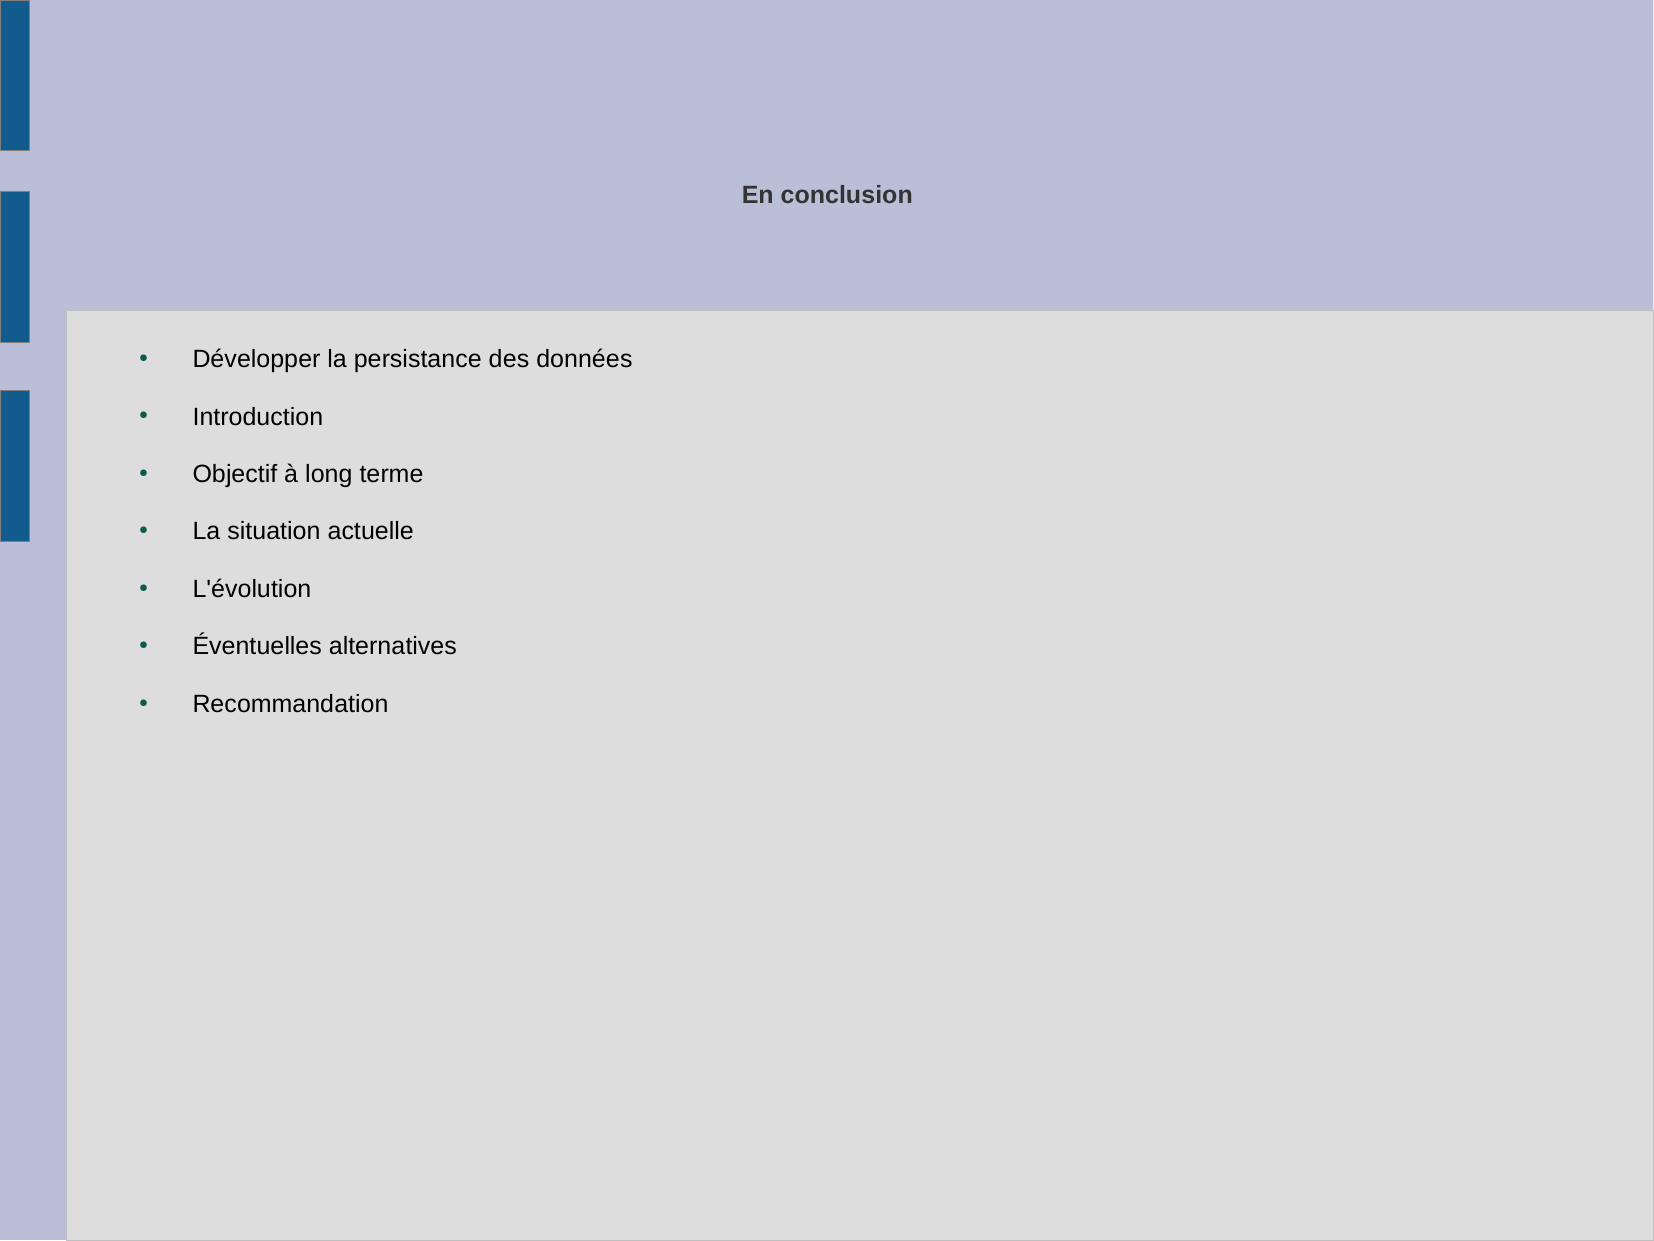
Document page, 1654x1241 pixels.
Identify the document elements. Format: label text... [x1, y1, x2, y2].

list Développer la persistance des données Introduction Objectif à long terme La situation actuelle L'évolution Éventuelles alternatives Recommandation [121, 344, 1534, 1127]
title En conclusion [121, 91, 1534, 299]
